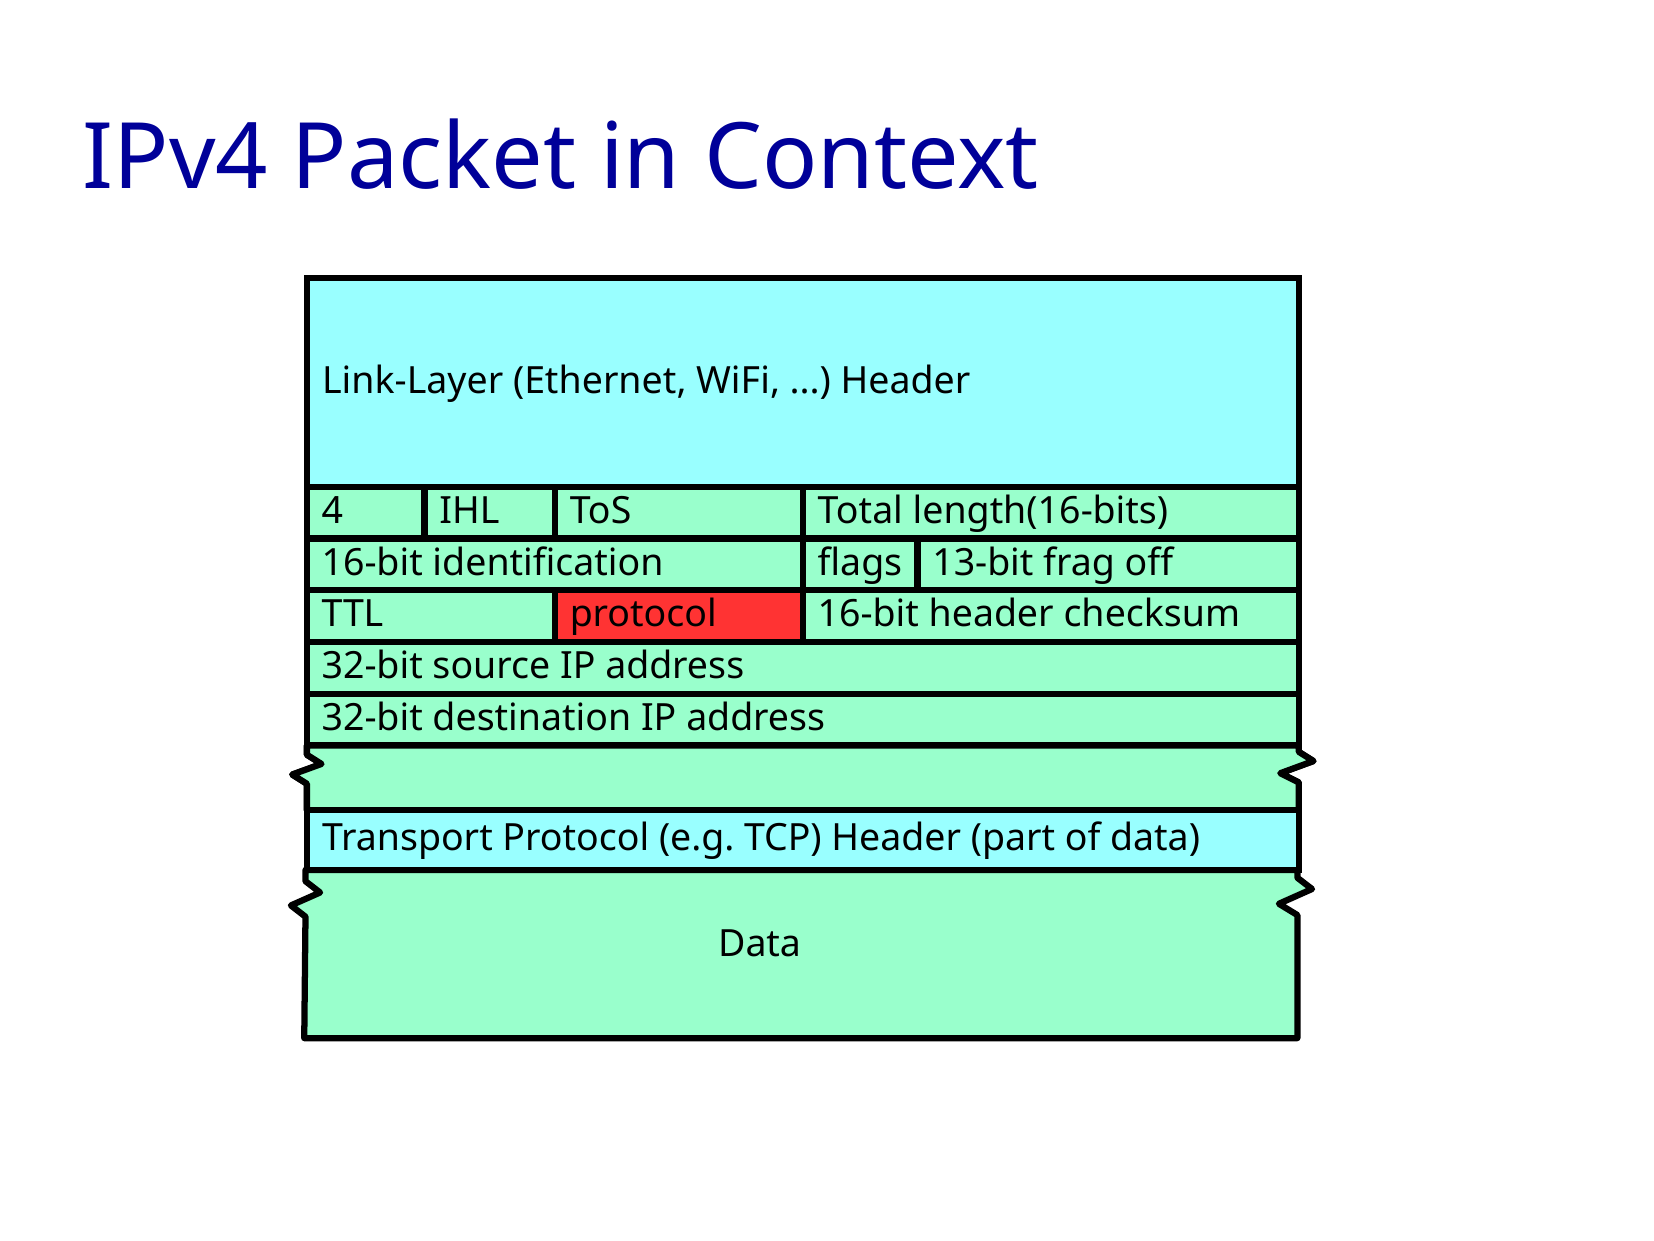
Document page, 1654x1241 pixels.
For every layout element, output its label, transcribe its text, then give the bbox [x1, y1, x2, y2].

text_box Data [703, 920, 891, 971]
text_box [292, 745, 1314, 811]
text_box Total length(16-bits) [802, 487, 1299, 539]
text_box 32-bit source IP address [306, 642, 1299, 693]
text_box 16-bit header checksum [802, 590, 1299, 642]
text_box TTL [306, 590, 555, 642]
text_box Link-Layer (Ethernet, WiFi, ...) Header [307, 278, 1300, 487]
text_box [290, 870, 1313, 1039]
title IPv4 Packet in Context [82, 49, 1571, 257]
text_box 32-bit destination IP address [306, 693, 1299, 745]
text_box flags [802, 538, 918, 591]
text_box 13-bit frag off [918, 539, 1299, 590]
text_box 16-bit identification [306, 539, 802, 590]
text_box IHL [424, 487, 555, 539]
text_box Transport Protocol (e.g. TCP) Header (part of data) [307, 810, 1300, 871]
text_box protocol [555, 590, 802, 642]
text_box 4 [306, 486, 424, 539]
text_box ToS [555, 487, 802, 539]
